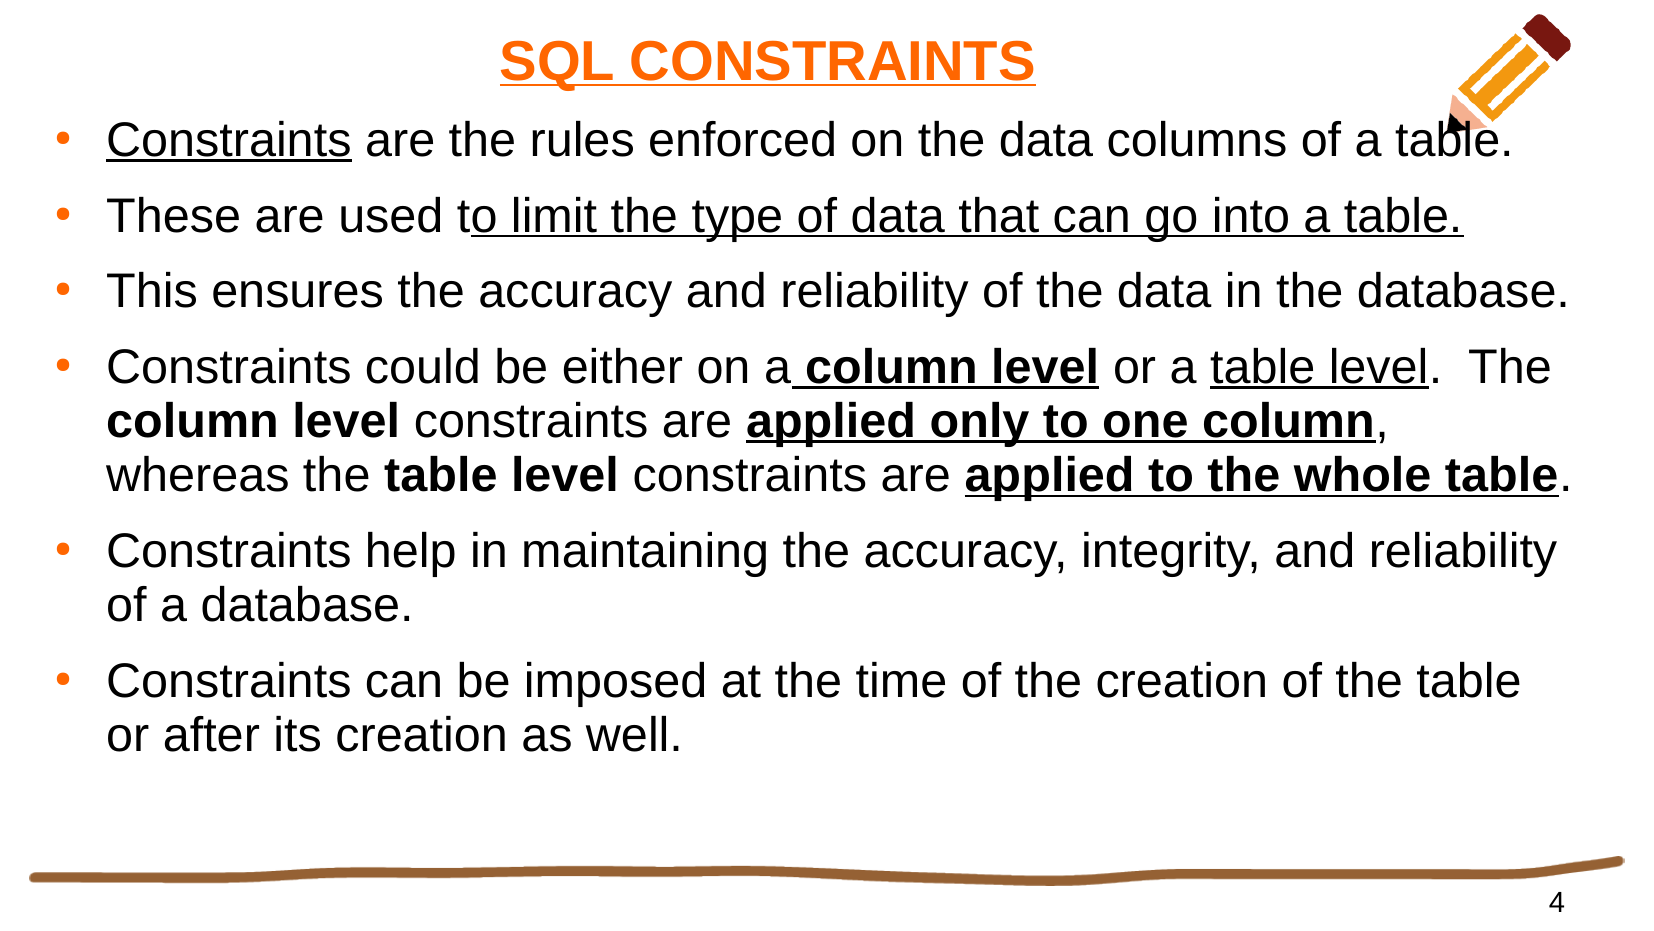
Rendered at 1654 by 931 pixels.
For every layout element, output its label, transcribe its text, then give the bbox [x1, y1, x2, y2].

picture [1447, 14, 1571, 112]
picture [29, 856, 1625, 886]
title SQL CONSTRAINTS [88, 9, 1447, 112]
list Constraints are the rules enforced on the data columns of a table. These are used to limit the type of data that can go into a table. This ensures the accuracy and reliability of the data in the database. Constraints could be either on a column level or a table level. The column level constraints are applied only to one column, whereas the table level constraints are applied to the whole table. Constraints help in maintaining the accuracy, integrity, and reliability of a database. Constraints can be imposed at the time of the creation of the table or after its creation as well. [37, 112, 1576, 857]
